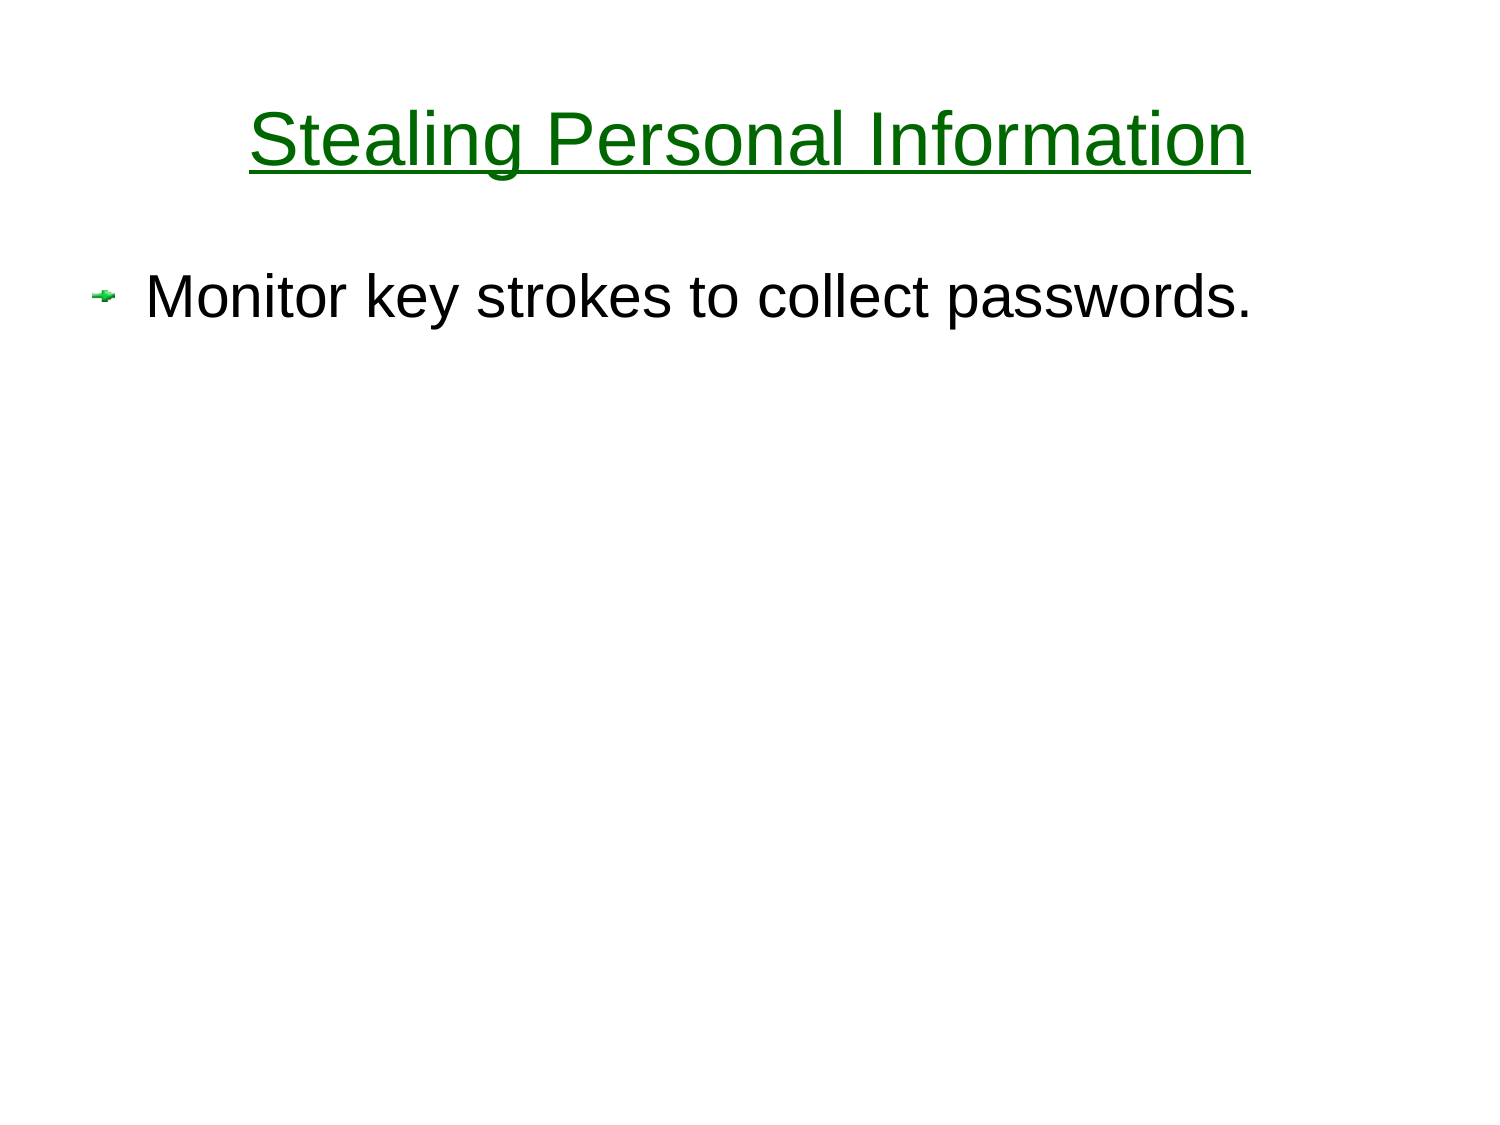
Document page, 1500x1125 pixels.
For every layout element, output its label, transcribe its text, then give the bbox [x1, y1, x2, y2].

title Stealing Personal Information [75, 45, 1425, 233]
list Monitor key strokes to collect passwords. [75, 262, 1425, 1006]
